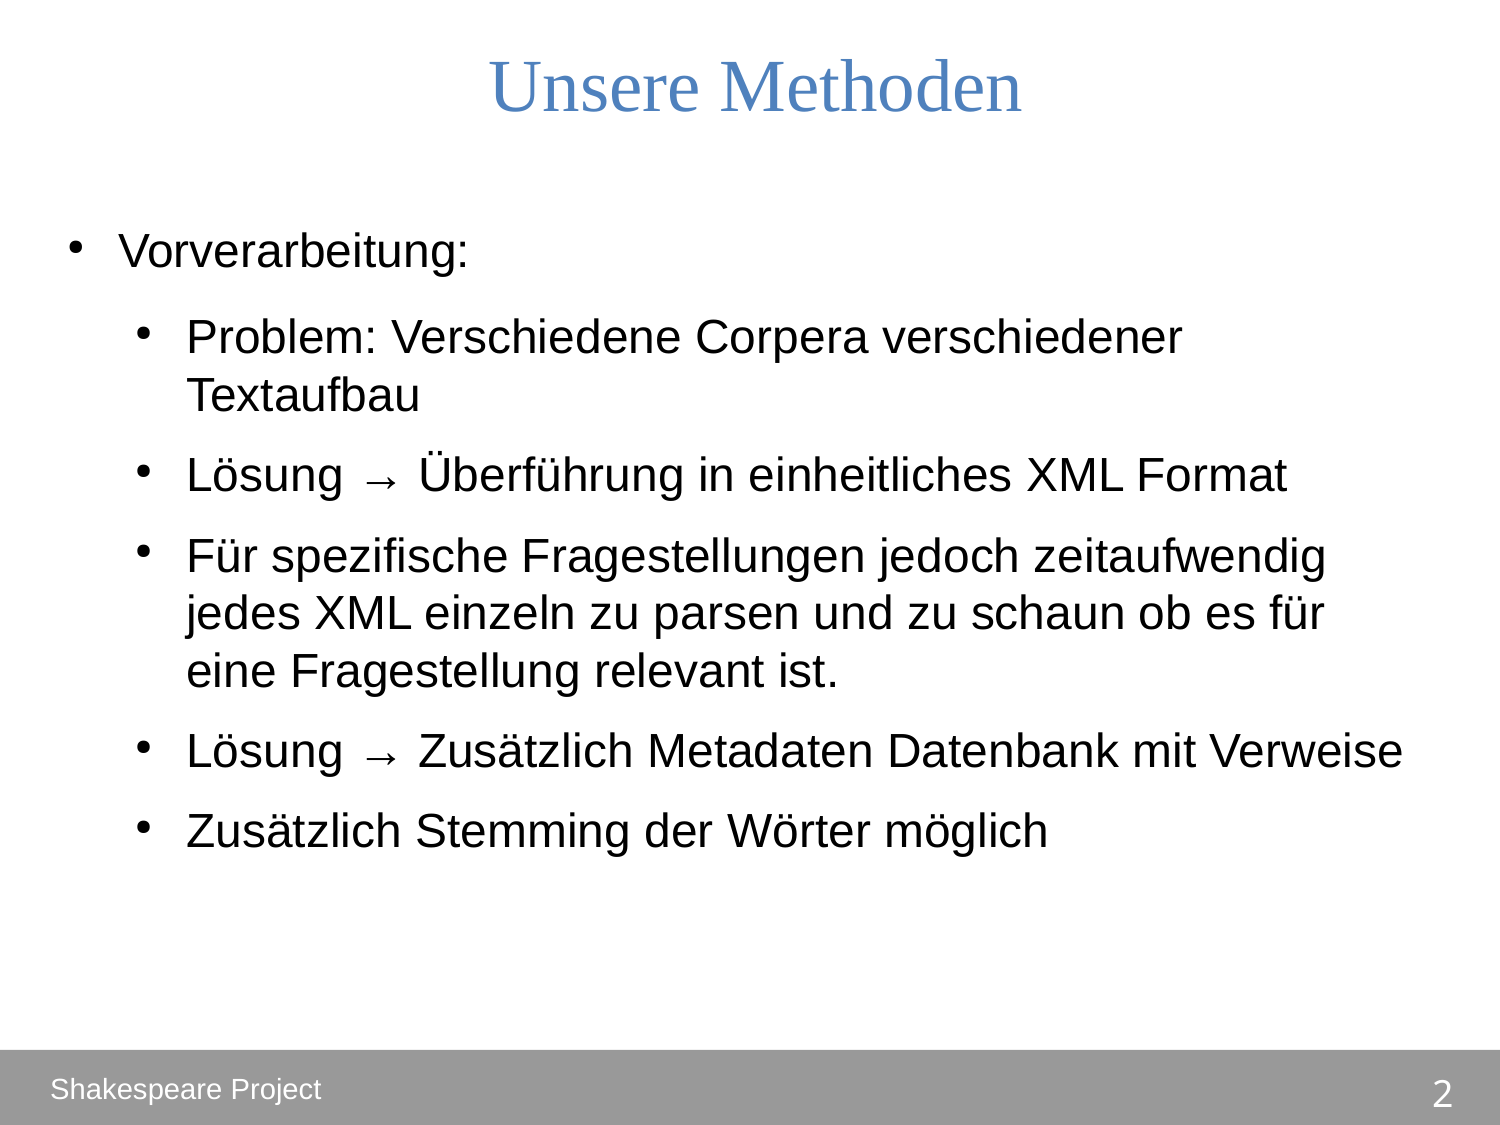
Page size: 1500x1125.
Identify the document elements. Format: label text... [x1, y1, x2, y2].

slide_number <Nummer> [1417, 1062, 1477, 1111]
title Unsere Methoden [62, 12, 1450, 150]
list Vorverarbeitung: Problem: Verschiedene Corpera verschiedener Textaufbau Lösung → Überführung in einheitliches XML Format Für spezifische Fragestellungen jedoch zeitaufwendig jedes XML einzeln zu parsen und zu schaun ob es für eine Fragestellung relevant ist. Lösung → Zusätzlich Metadaten Datenbank mit Verweise Zusätzlich Stemming der Wörter möglich [35, 212, 1423, 910]
footer Shakespeare Project [35, 1062, 1276, 1111]
